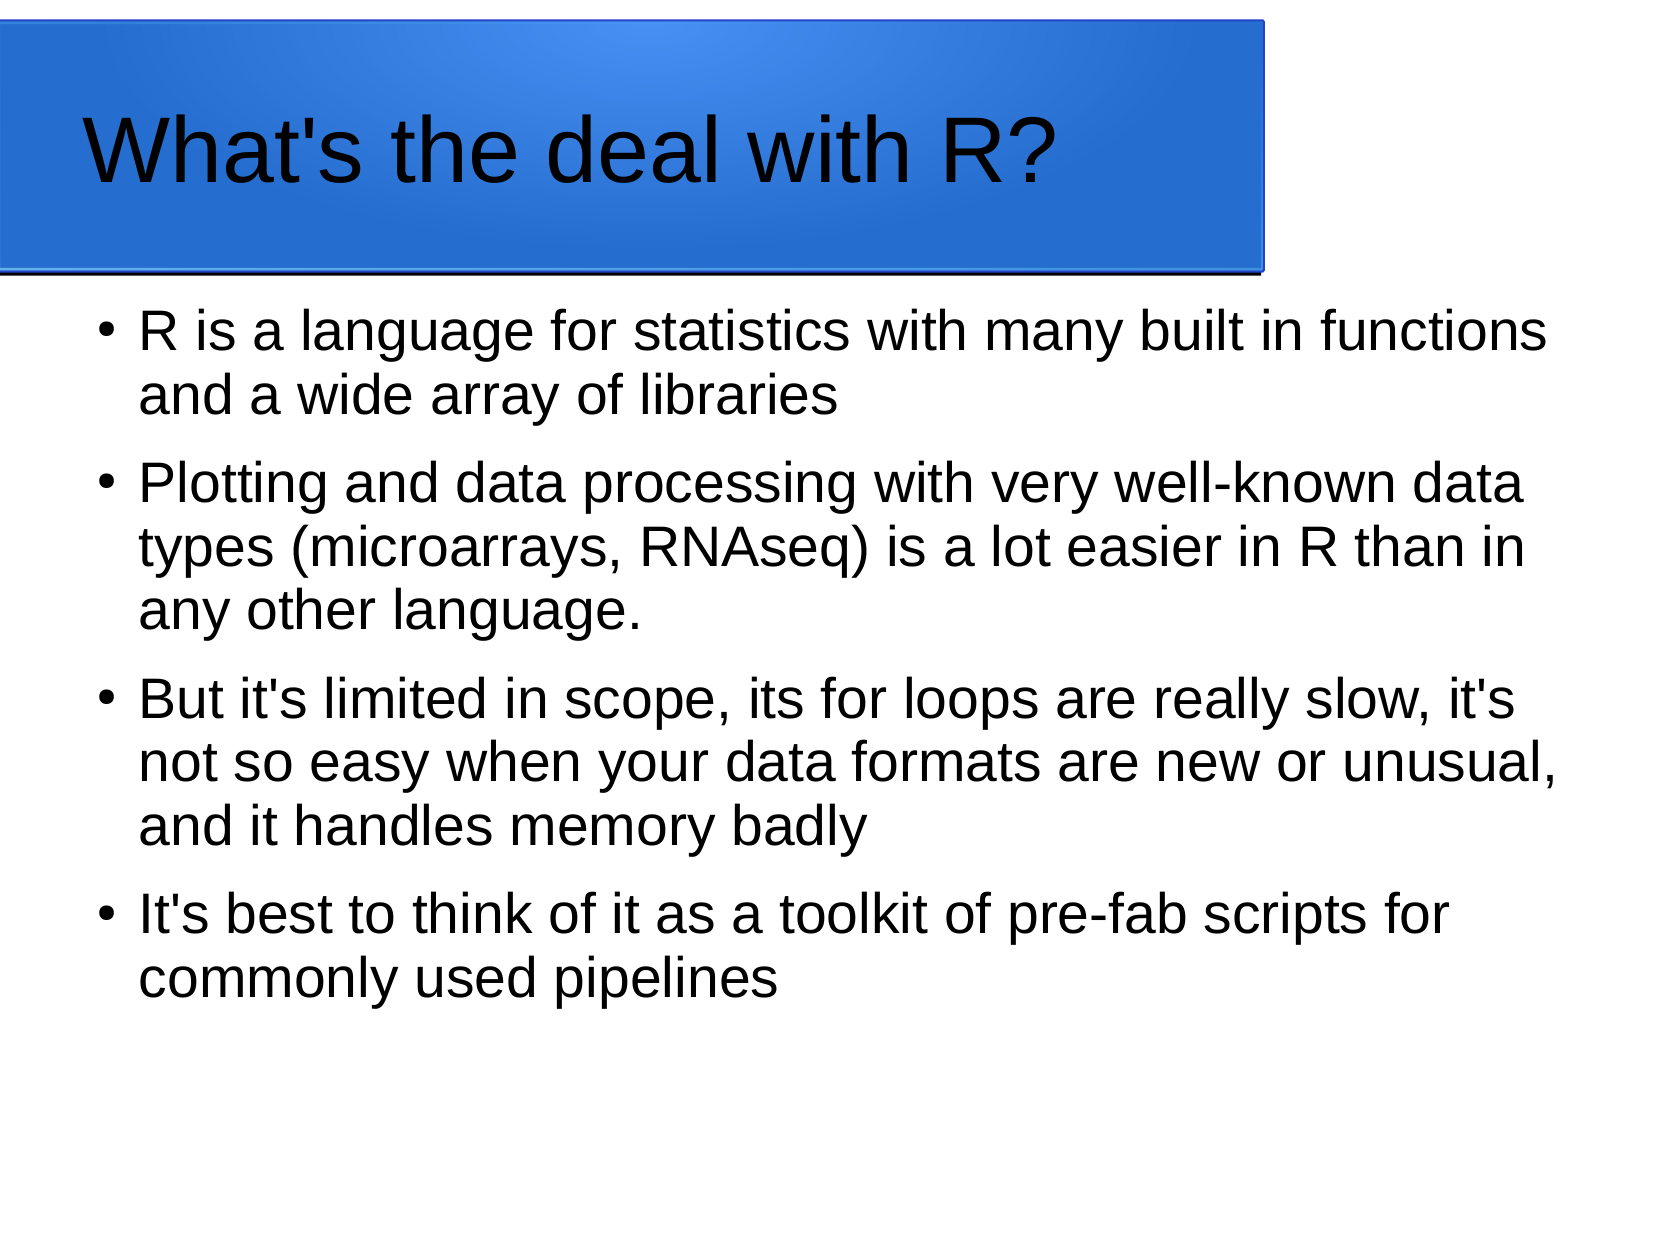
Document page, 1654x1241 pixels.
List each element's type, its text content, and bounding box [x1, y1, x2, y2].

list R is a language for statistics with many built in functions and a wide array of libraries Plotting and data processing with very well-known data types (microarrays, RNAseq) is a lot easier in R than in any other language. But it's limited in scope, its for loops are really slow, it's not so easy when your data formats are new or unusual, and it handles memory badly It's best to think of it as a toolkit of pre-fab scripts for commonly used pipelines [82, 299, 1571, 1019]
title What's the deal with R? [82, 47, 1235, 252]
